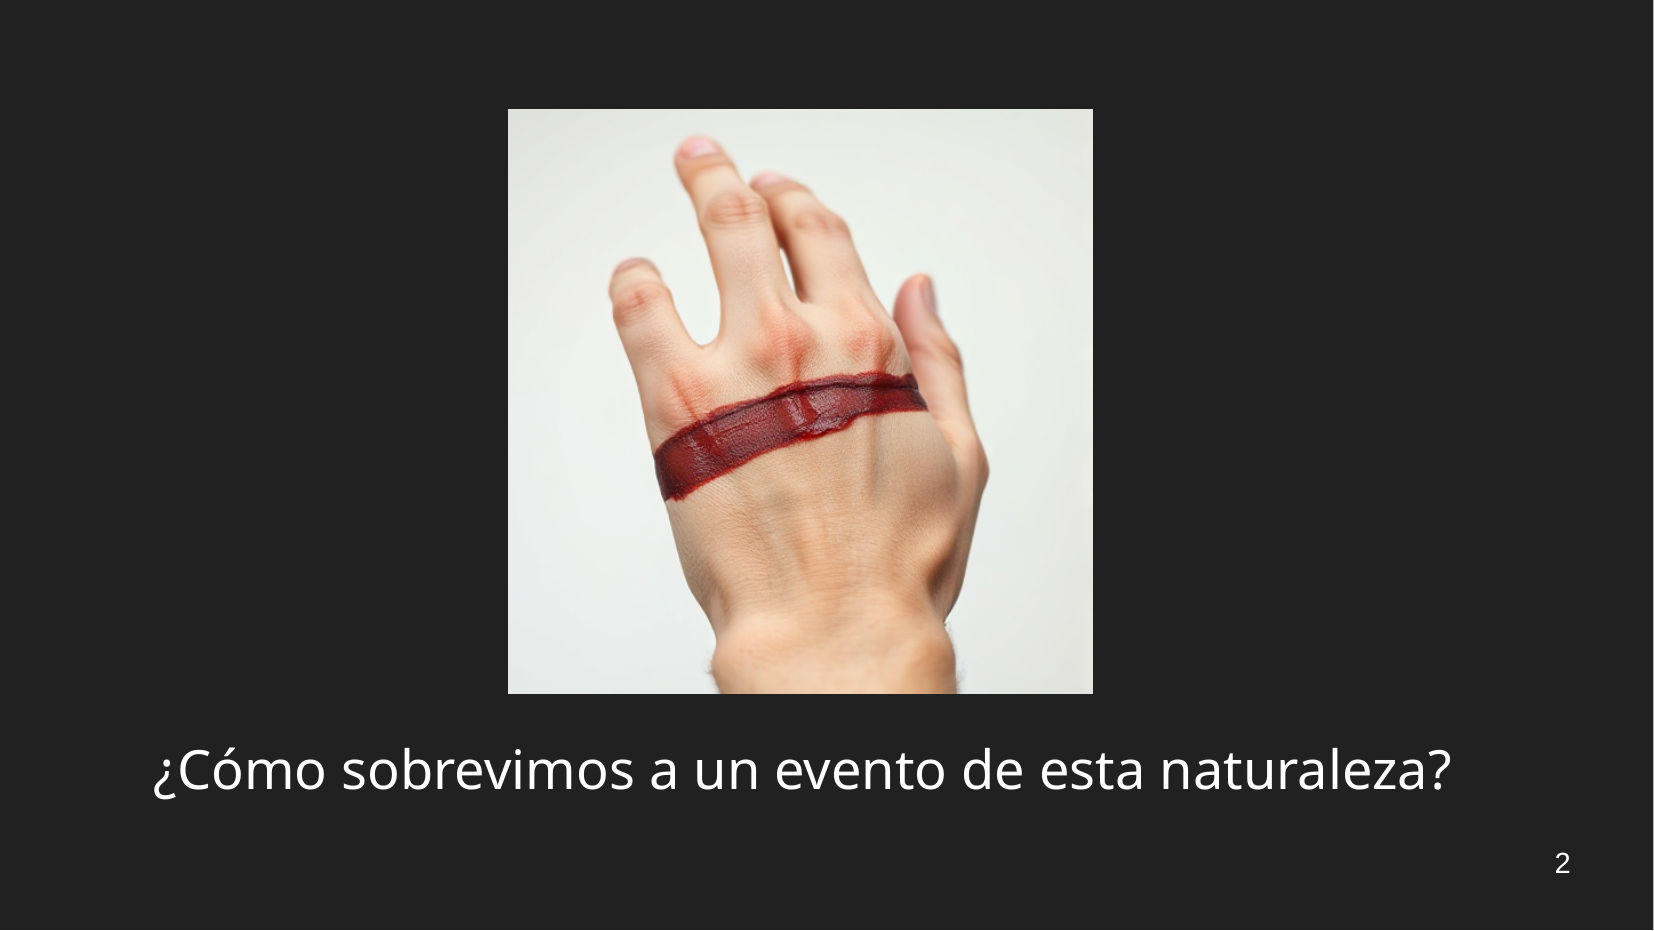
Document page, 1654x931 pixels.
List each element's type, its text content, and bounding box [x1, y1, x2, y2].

text_box ¿Cómo sobrevimos a un evento de esta naturaleza? [59, 679, 1548, 858]
picture [508, 109, 1093, 679]
